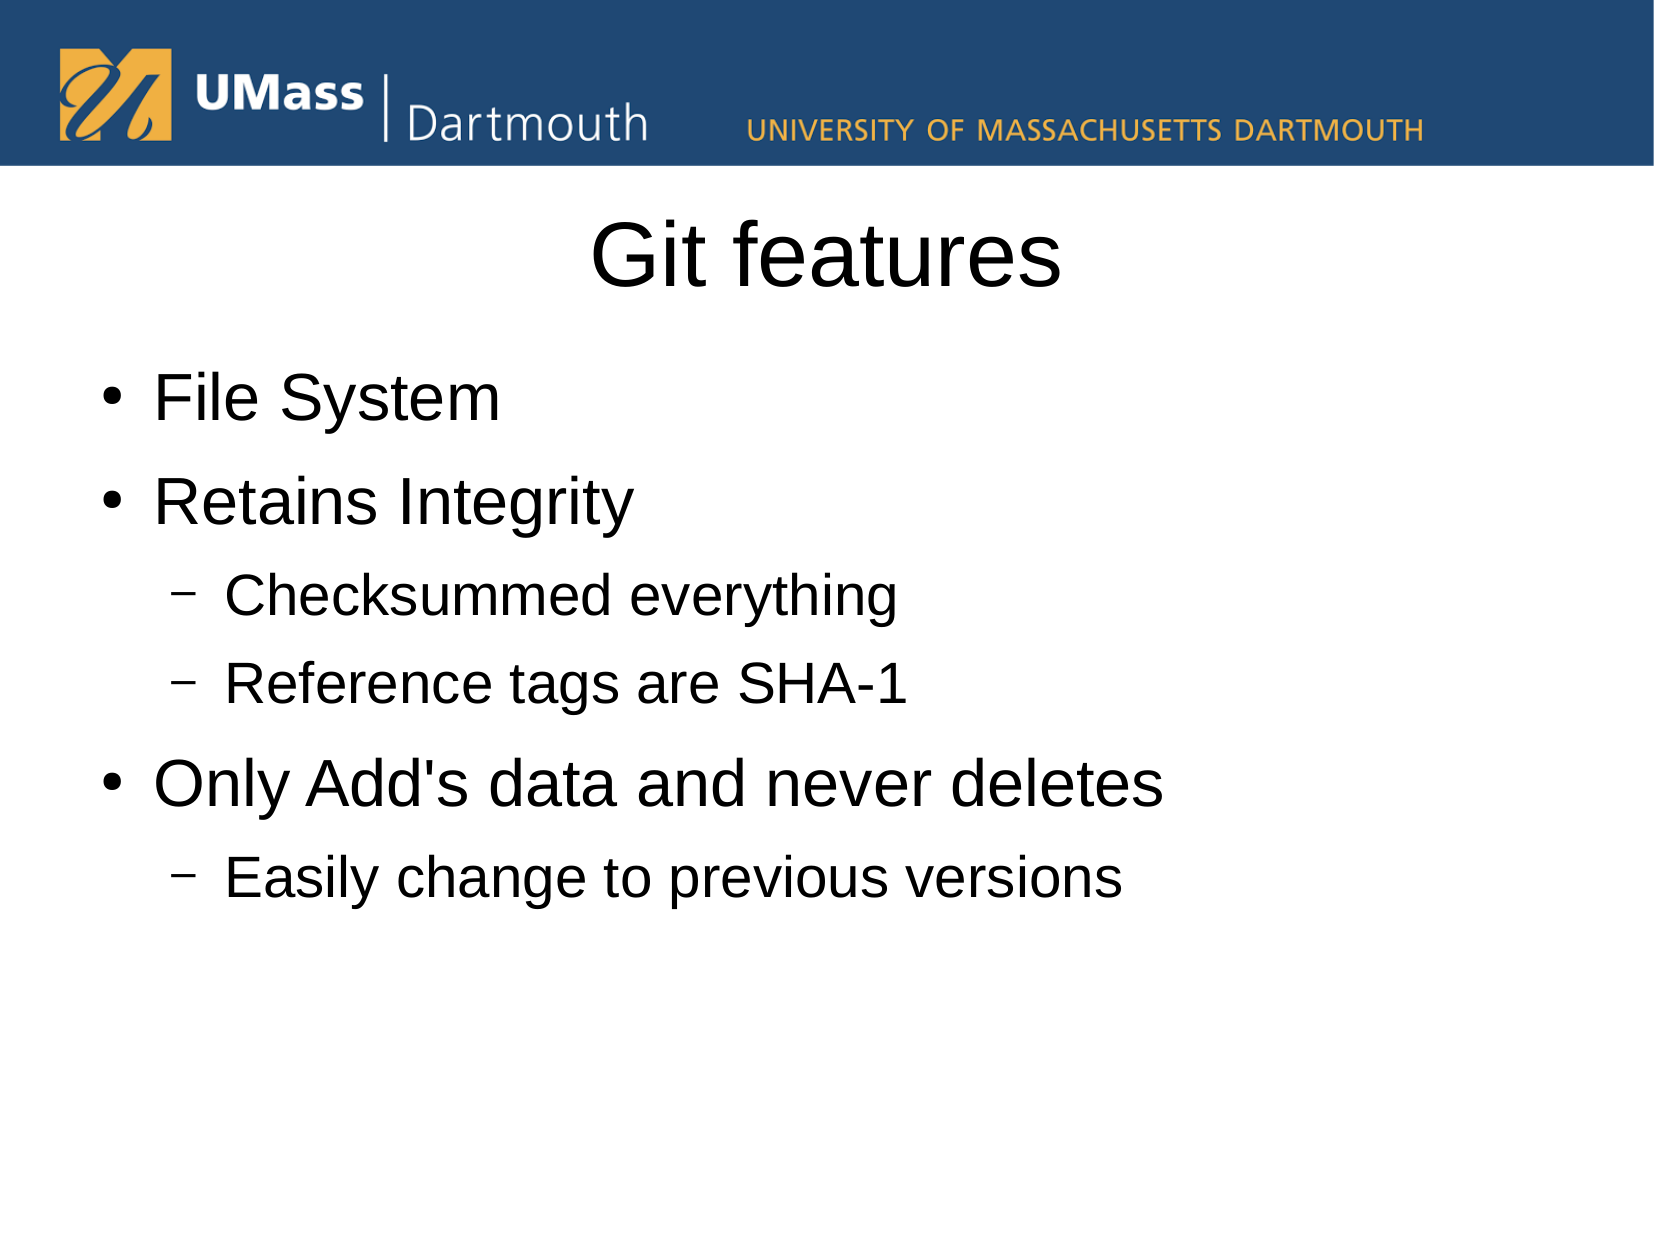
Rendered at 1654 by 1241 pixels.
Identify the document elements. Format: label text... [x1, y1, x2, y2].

list File System Retains Integrity Checksummed everything Reference tags are SHA-1 Only Add's data and never deletes Easily change to previous versions [82, 360, 1571, 1010]
title Git features [82, 180, 1571, 331]
picture [0, 0, 1654, 166]
